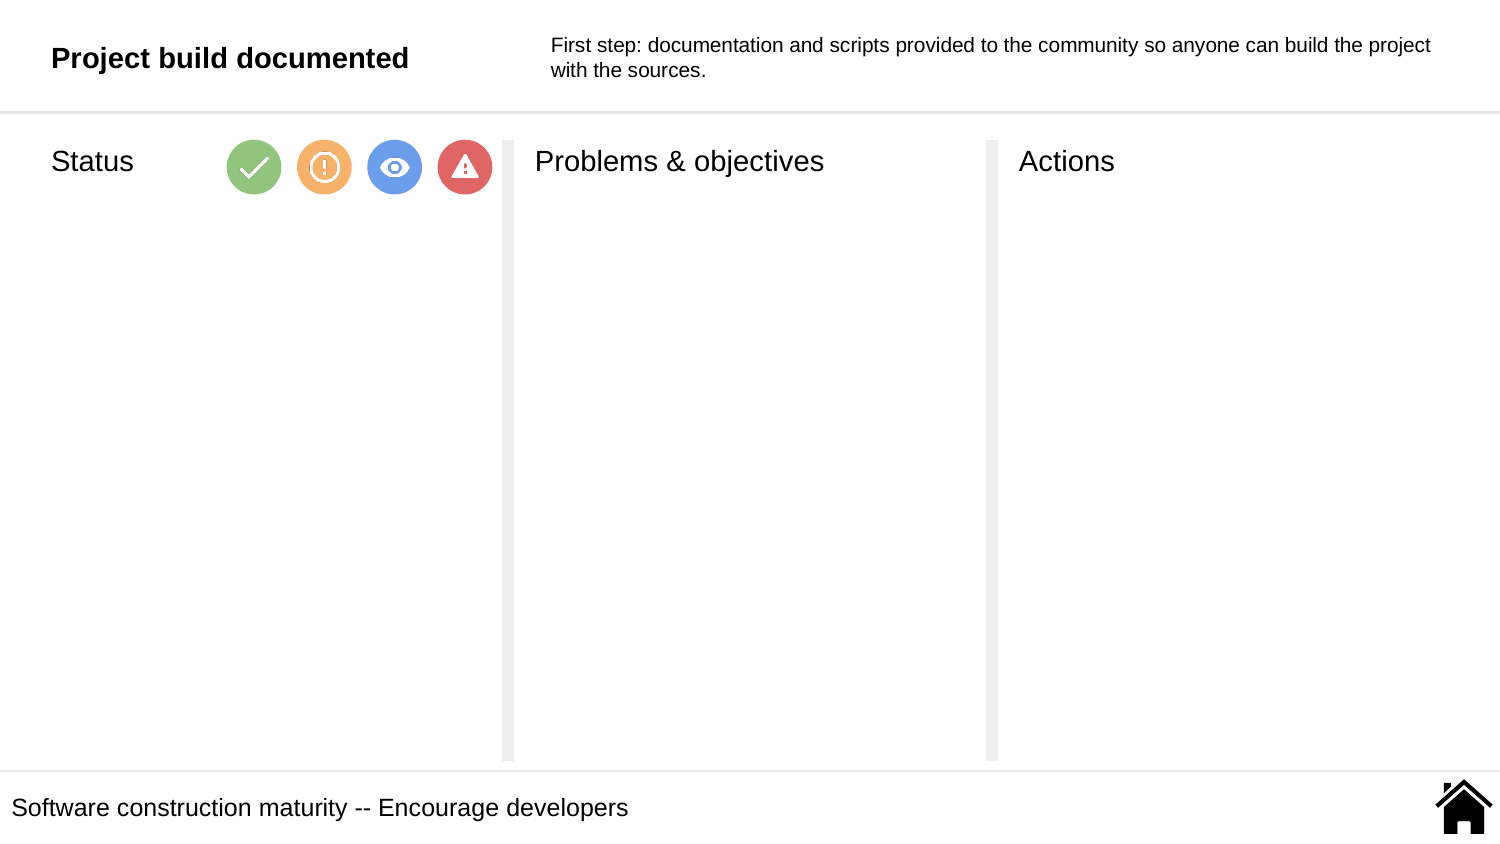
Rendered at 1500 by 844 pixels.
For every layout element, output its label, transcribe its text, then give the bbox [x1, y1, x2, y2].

text_box [367, 139, 423, 195]
list Actions [1007, 131, 1461, 770]
text_box [275, 149, 282, 185]
picture [378, 152, 411, 184]
text_box [296, 139, 352, 195]
picture [449, 149, 481, 182]
title Project build documented [39, 15, 524, 98]
list Problems & objectives [523, 131, 977, 769]
list First step: documentation and scripts provided to the community so anyone can build the project with the sources. [539, 15, 1461, 98]
list Software construction maturity -- Encourage developers [0, 769, 1430, 844]
picture [233, 146, 275, 188]
picture [1435, 779, 1493, 834]
text_box [236, 188, 272, 195]
text_box [437, 139, 493, 195]
text_box [236, 139, 272, 146]
list Status [39, 131, 493, 769]
text_box [226, 149, 233, 185]
picture [306, 148, 343, 186]
